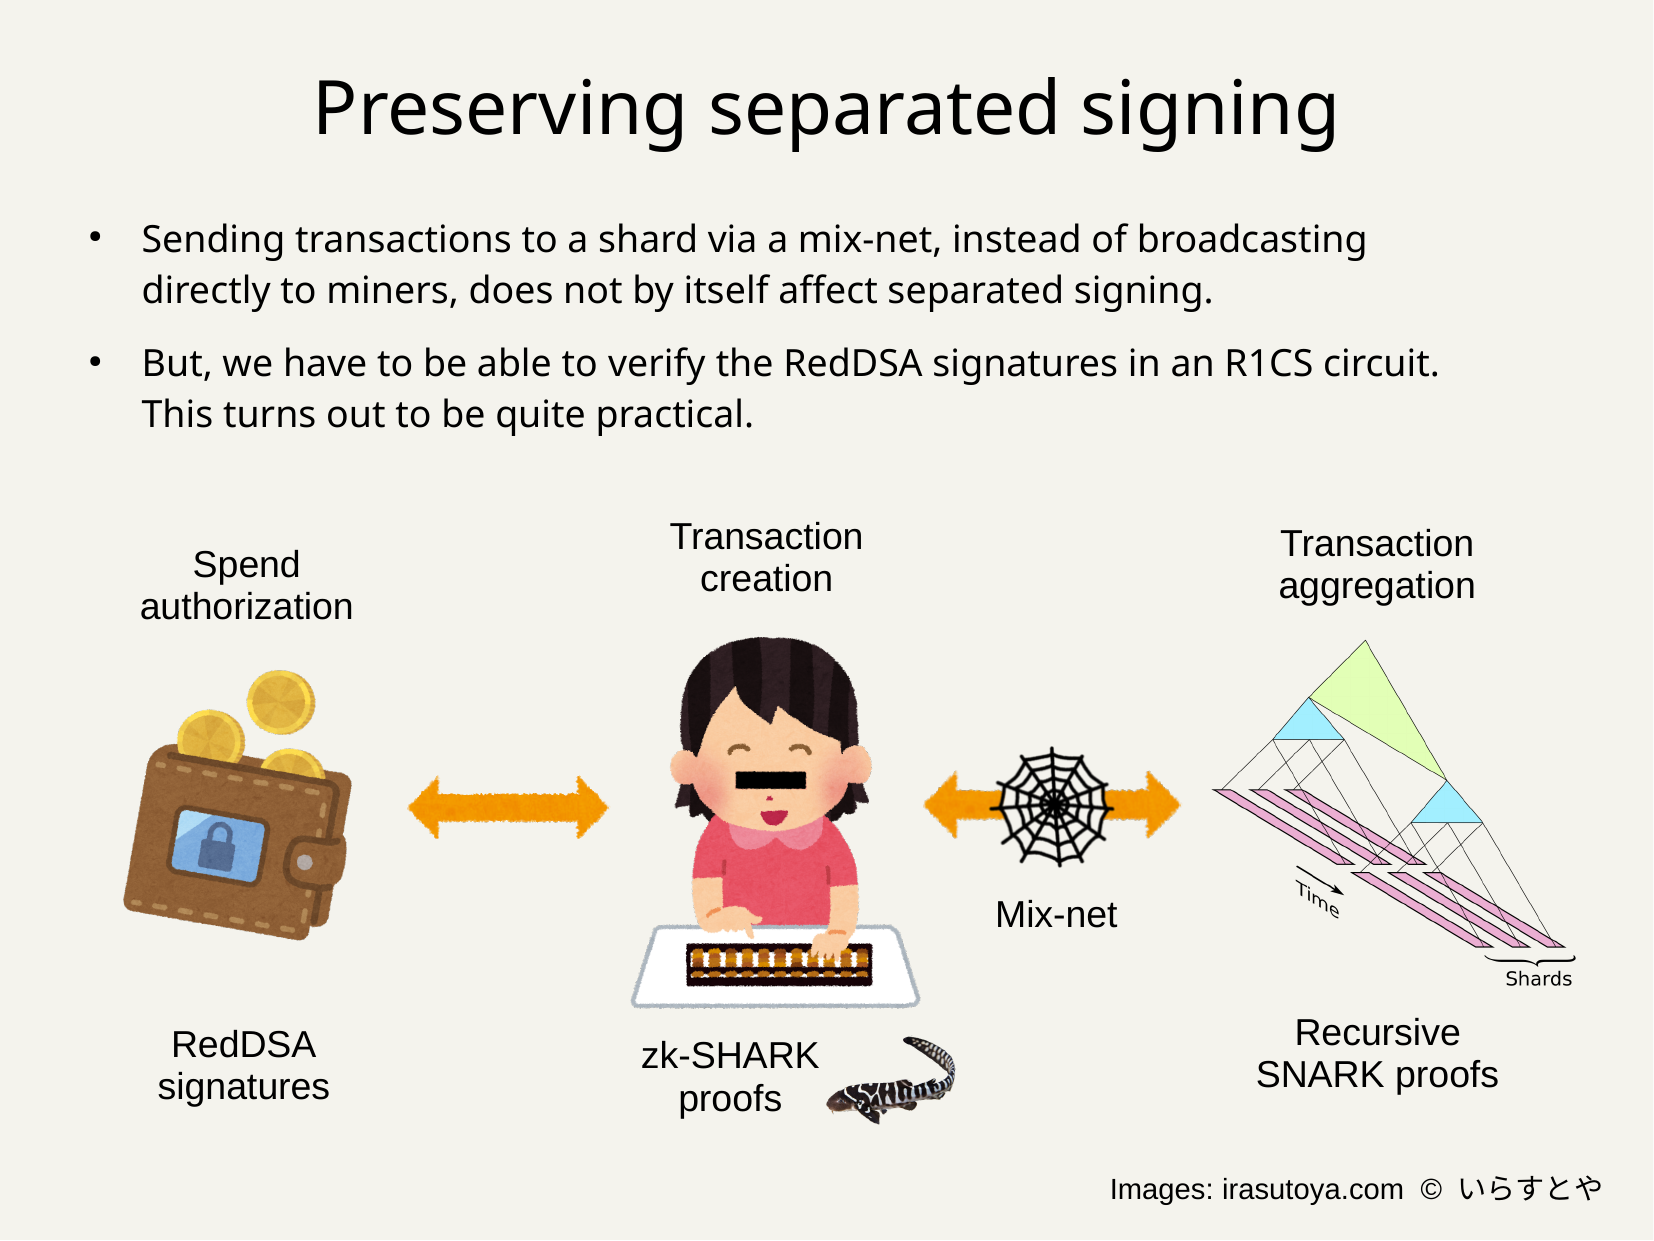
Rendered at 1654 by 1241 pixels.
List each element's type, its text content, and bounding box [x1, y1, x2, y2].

text_box RedDSA signatures [142, 1015, 346, 1115]
picture [106, 665, 369, 953]
title Preserving separated signing [82, 35, 1571, 175]
list Sending transactions to a shard via a mix-net, instead of broadcasting directly to miners, does not by itself affect separated signing. But, we have to be able to verify the RedDSA signatures in an R1CS circuit. This turns out to be quite practical. [70, 212, 1501, 473]
text_box Spend authorization [124, 535, 369, 635]
picture [824, 1035, 957, 1126]
picture [401, 602, 1595, 1021]
text_box zk-SHARK proofs [625, 1027, 835, 1127]
text_box Images: irasutoya.com © いらすとや [1095, 1158, 1619, 1217]
text_box Recursive SNARK proofs [1241, 1016, 1515, 1103]
text_box Transaction aggregation [1263, 515, 1491, 602]
text_box Mix-net [980, 885, 1134, 943]
text_box Transaction creation [654, 507, 879, 607]
